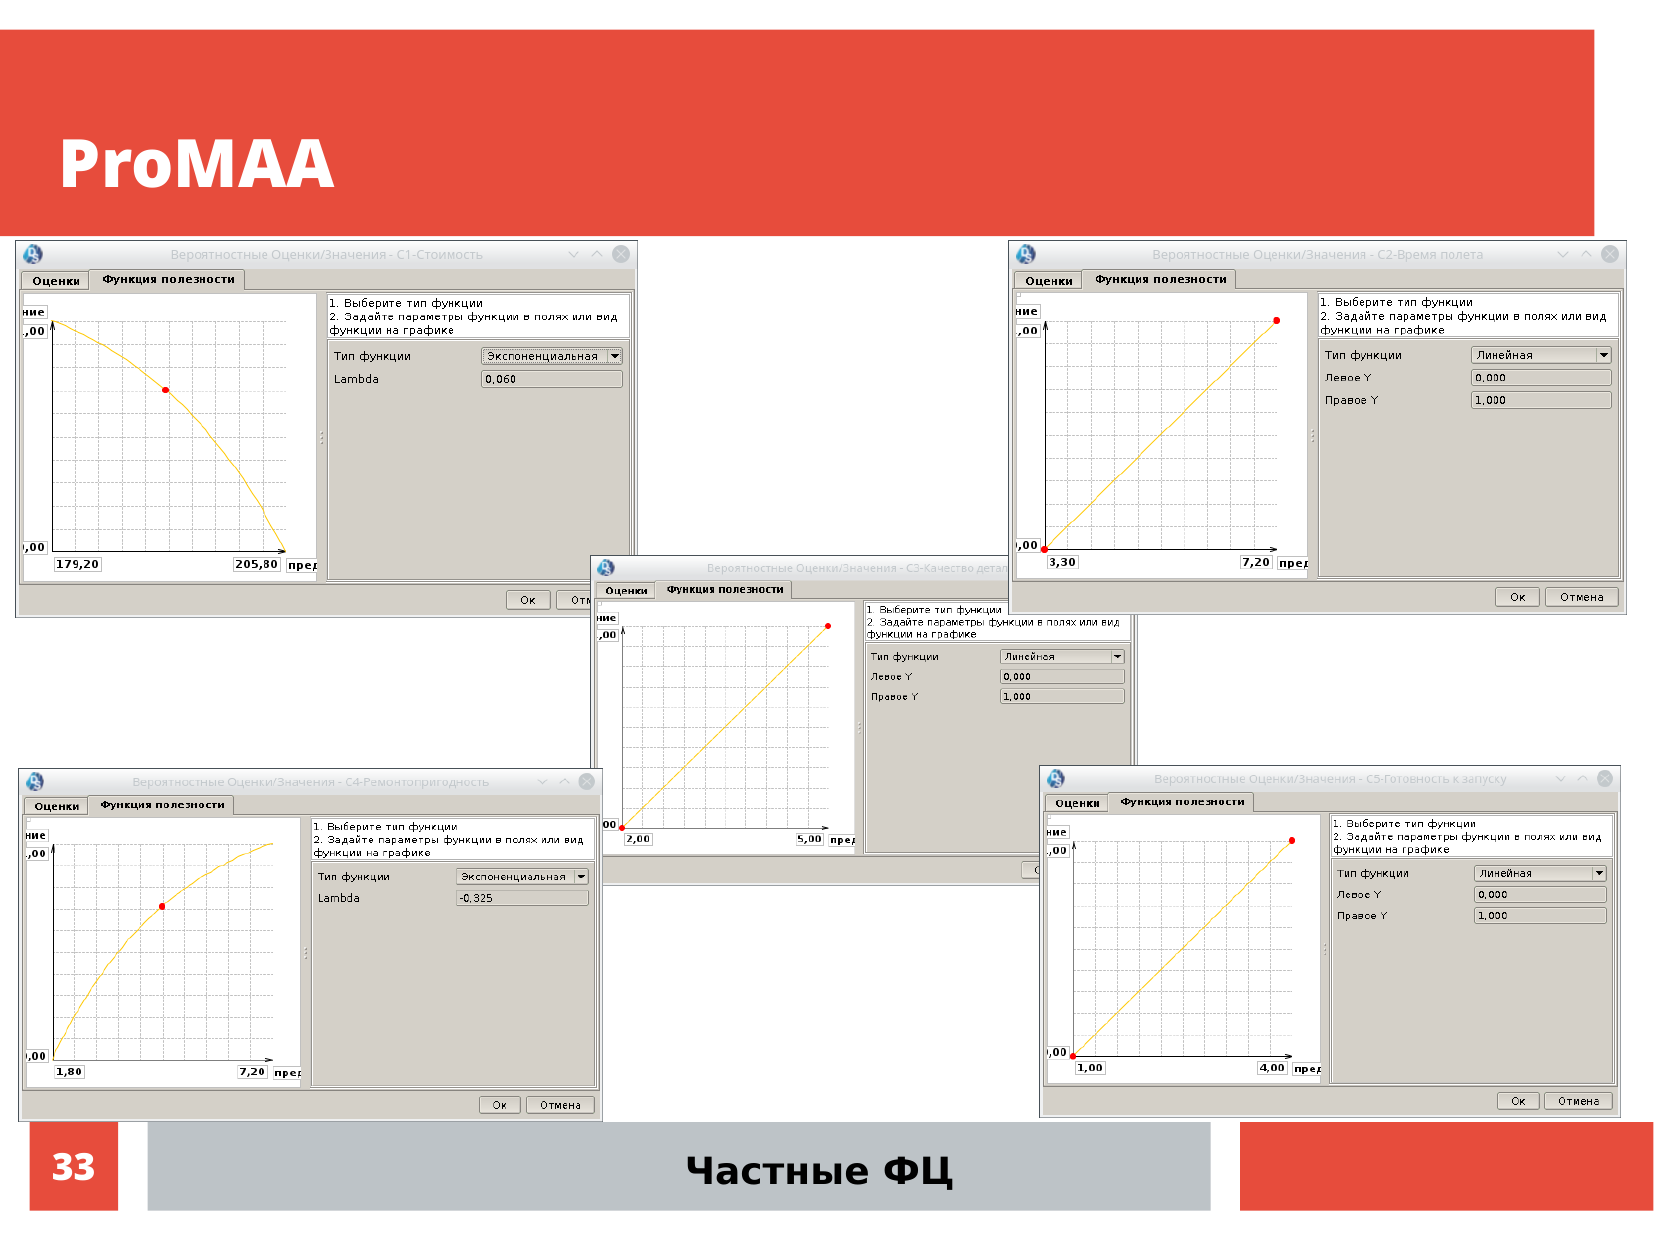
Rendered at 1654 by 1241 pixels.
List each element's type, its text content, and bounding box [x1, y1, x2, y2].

title Частные ФЦ [685, 1133, 1453, 1193]
picture [15, 240, 1627, 1123]
title ProMAA [59, 59, 1595, 207]
